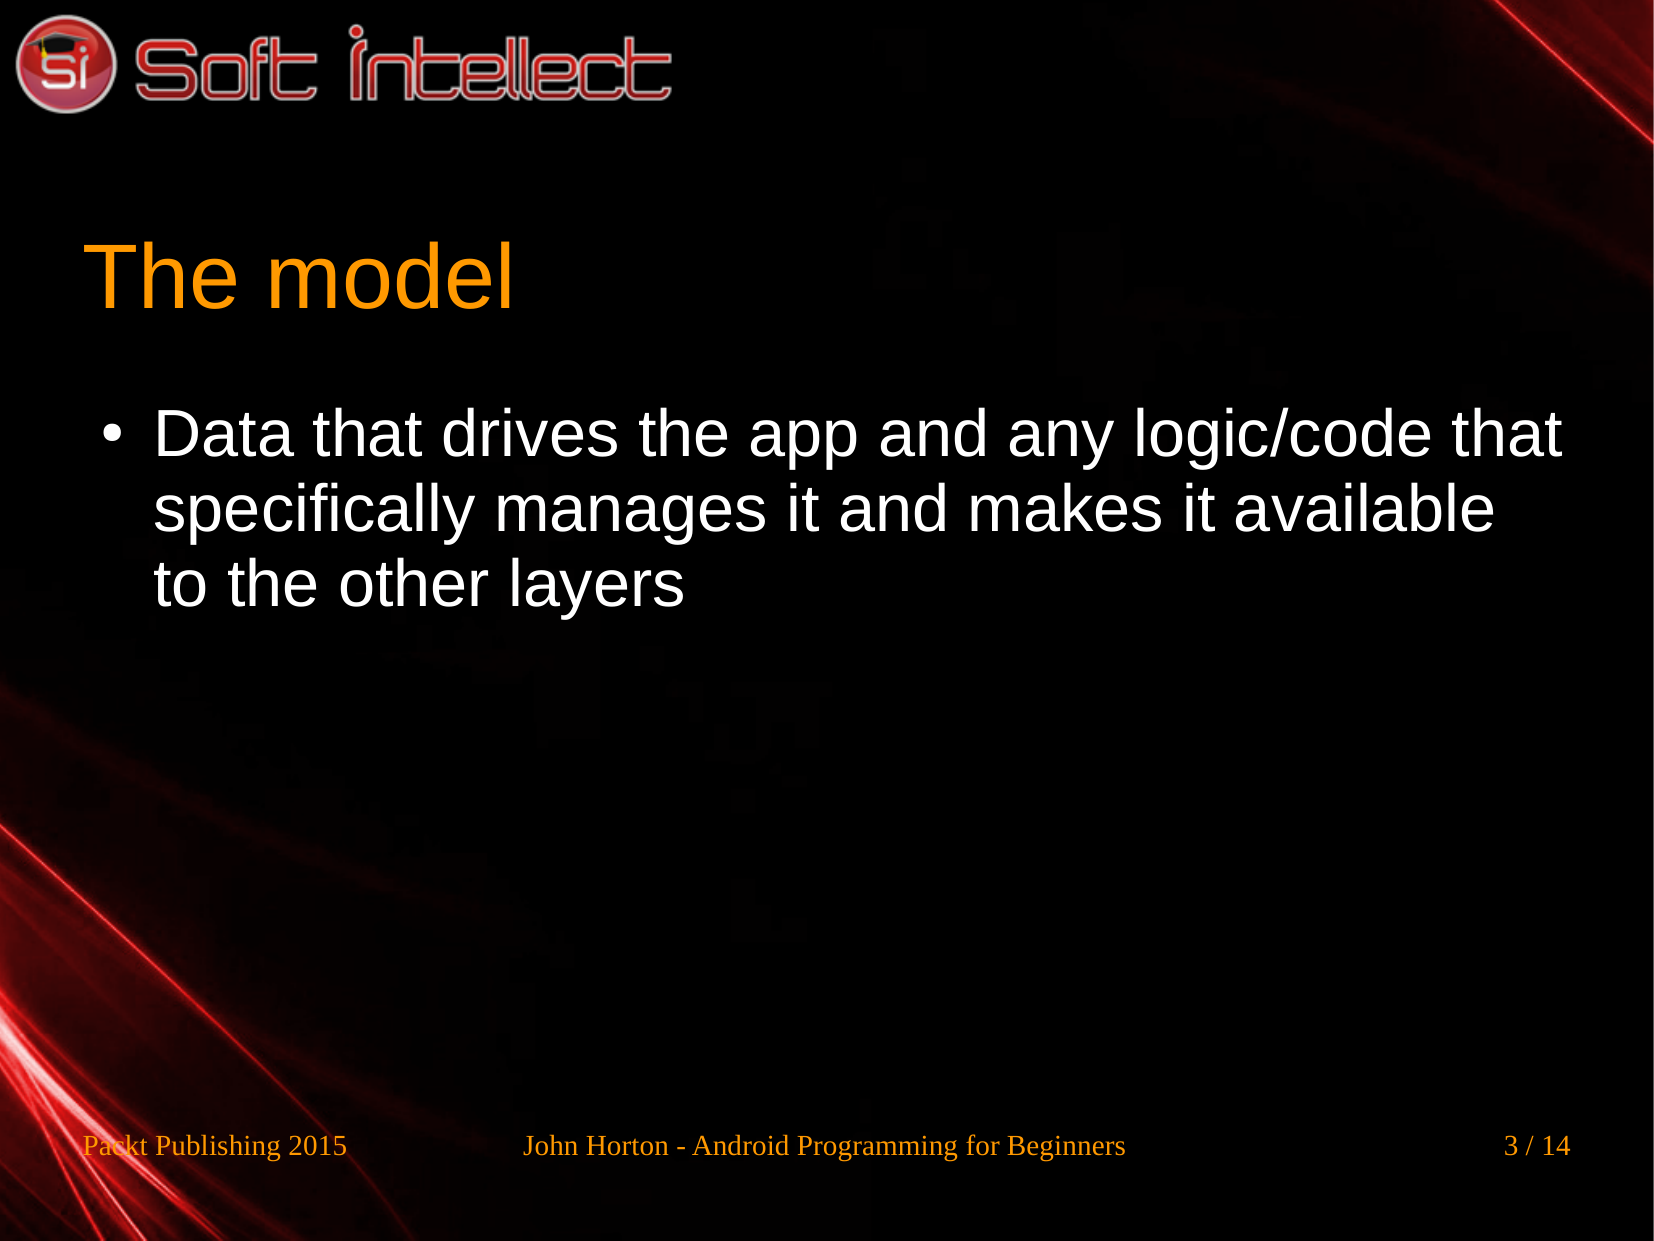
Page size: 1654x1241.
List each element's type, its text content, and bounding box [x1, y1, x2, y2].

list Data that drives the app and any logic/code that specifically manages it and makes it available to the other layers [82, 396, 1571, 1116]
picture [0, 0, 1654, 1241]
title The model [82, 173, 1571, 381]
